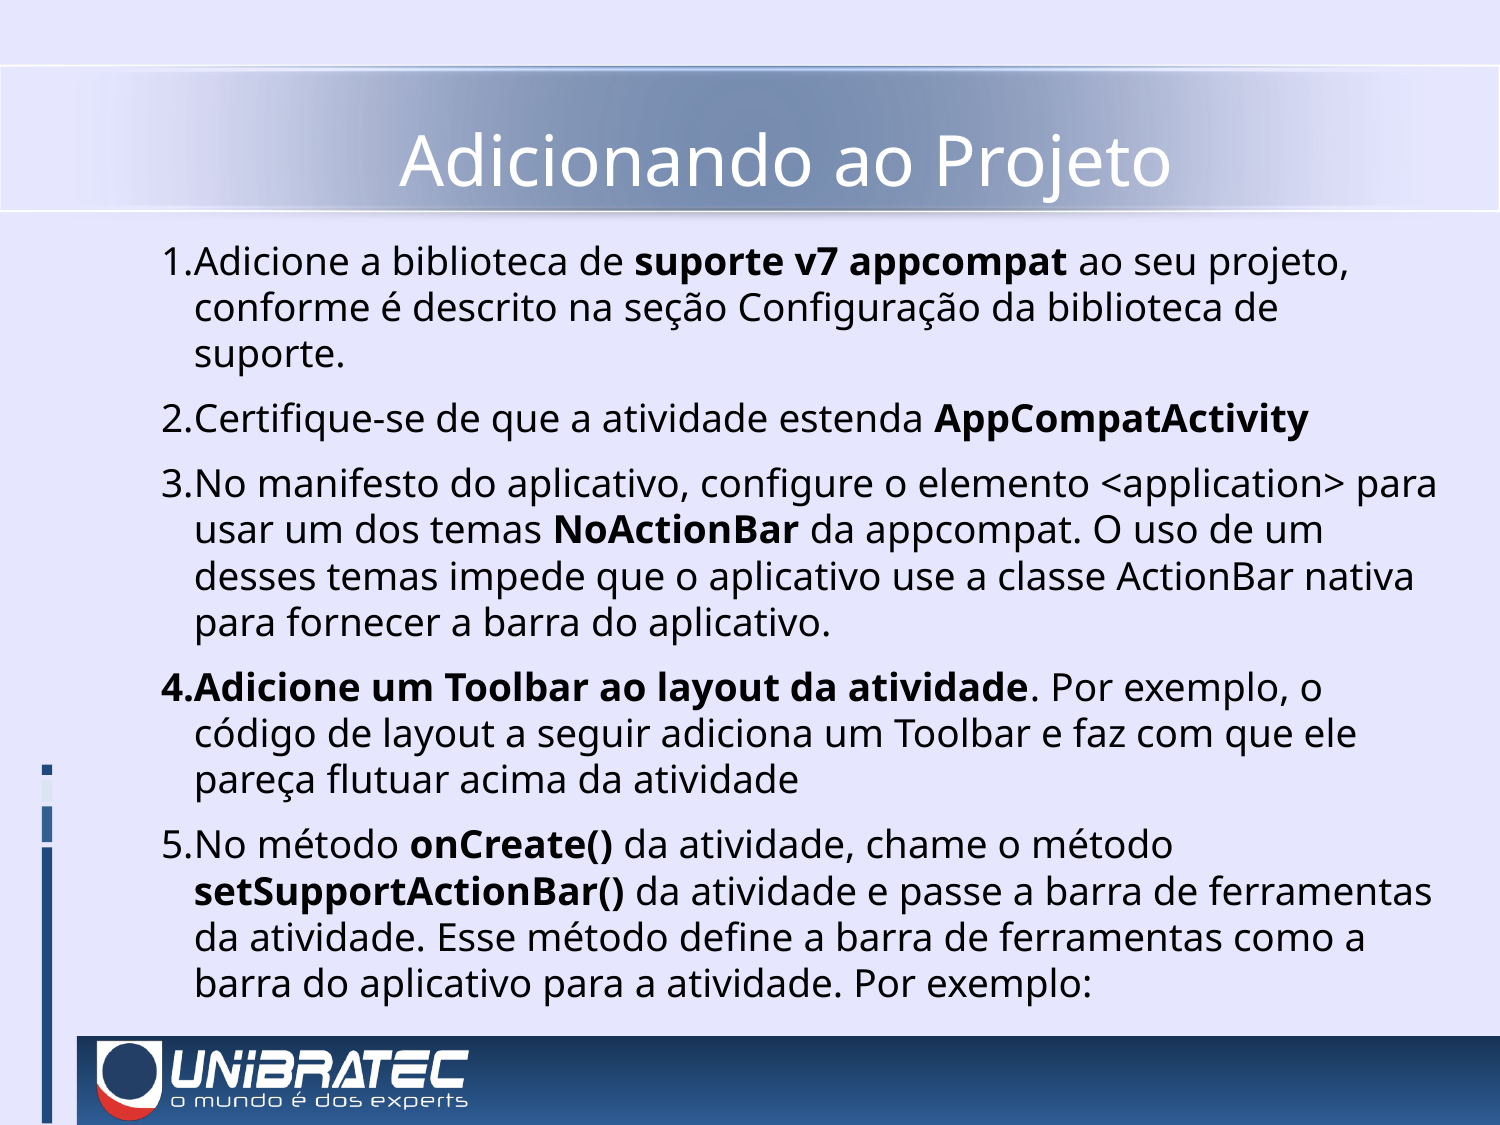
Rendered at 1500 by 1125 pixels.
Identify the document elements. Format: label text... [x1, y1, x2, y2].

picture [96, 1040, 469, 1121]
picture [0, 58, 1500, 227]
title Adicionando ao Projeto [150, 84, 1424, 233]
list Adicione a biblioteca de suporte v7 appcompat ao seu projeto, conforme é descrito na seção Configuração da biblioteca de suporte. Certifique-se de que a atividade estenda AppCompatActivity No manifesto do aplicativo, configure o elemento <application> para usar um dos temas NoActionBar da appcompat. O uso de um desses temas impede que o aplicativo use a classe ActionBar nativa para fornecer a barra do aplicativo. Adicione um Toolbar ao layout da atividade. Por exemplo, o código de layout a seguir adiciona um Toolbar e faz com que ele pareça flutuar acima da atividade No método onCreate() da atividade, chame o método setSupportActionBar() da atividade e passe a barra de ferramentas da atividade. Esse método define a barra de ferramentas como a barra do aplicativo para a atividade. Por exemplo: [150, 236, 1441, 1028]
